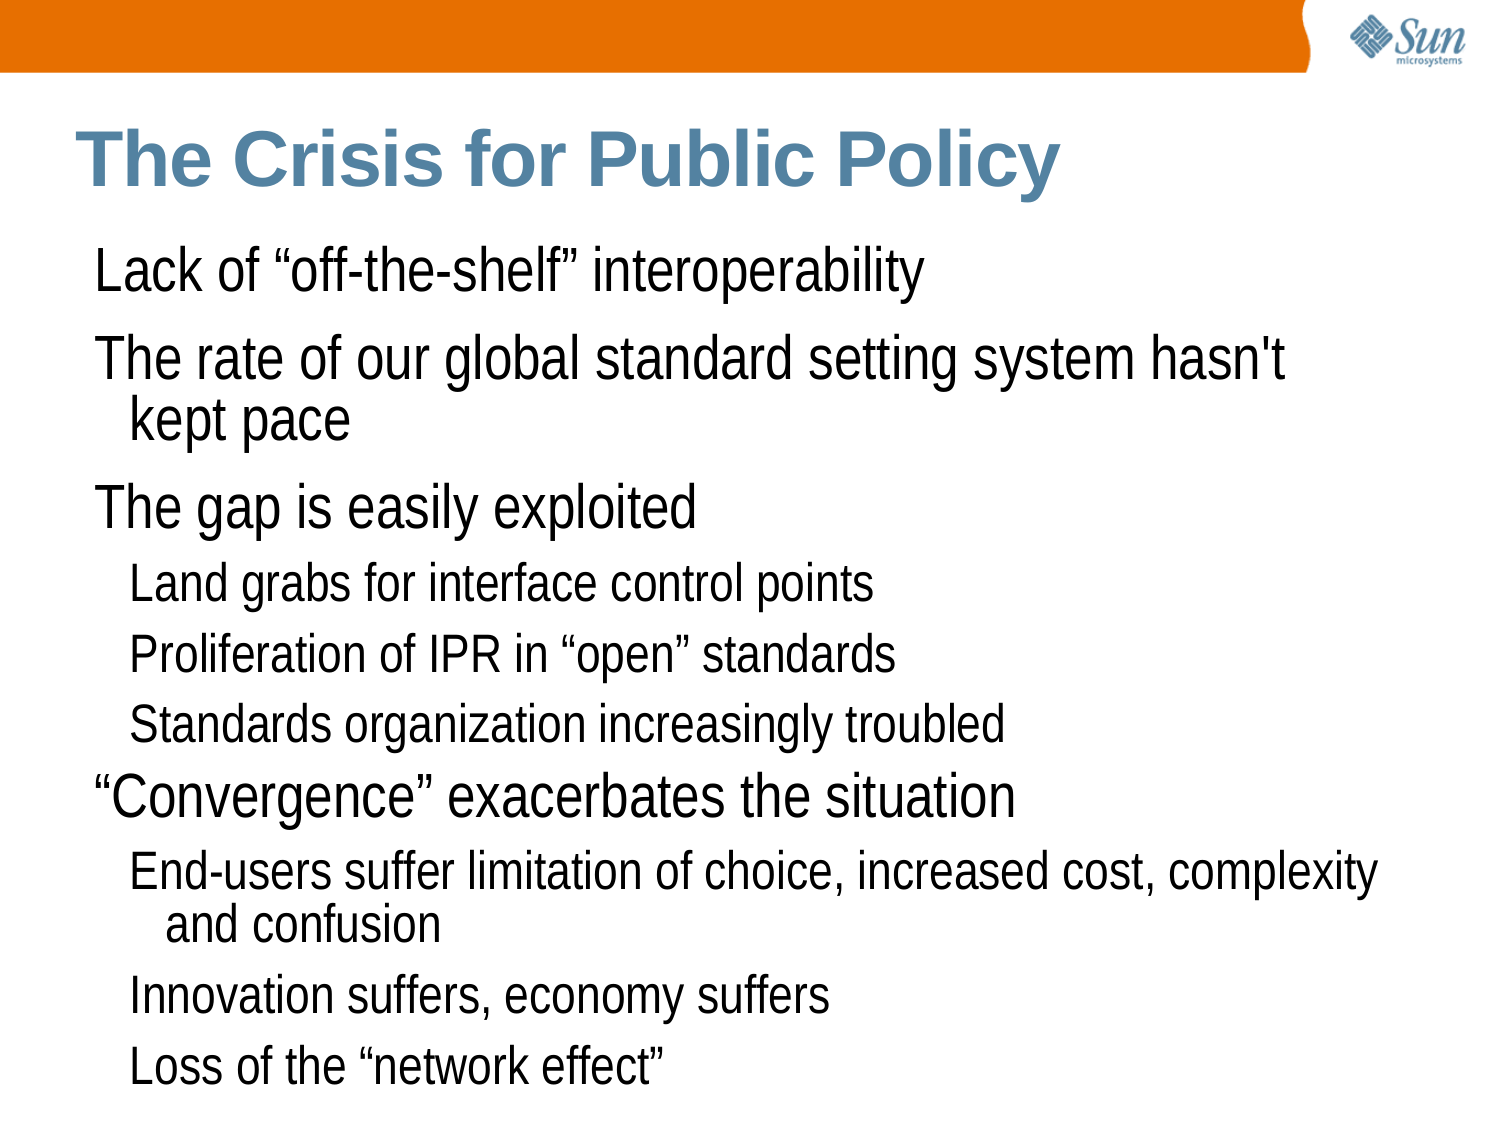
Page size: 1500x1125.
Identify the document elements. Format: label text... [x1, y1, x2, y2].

list Lack of “off-the-shelf” interoperability The rate of our global standard setting system hasn't kept pace The gap is easily exploited Land grabs for interface control points Proliferation of IPR in “open” standards Standards organization increasingly troubled “Convergence” exacerbates the situation End-users suffer limitation of choice, increased cost, complexity and confusion Innovation suffers, economy suffers Loss of the “network effect” [59, 243, 1397, 1125]
picture [0, 0, 1500, 75]
title The Crisis for Public Policy [75, 122, 1438, 228]
